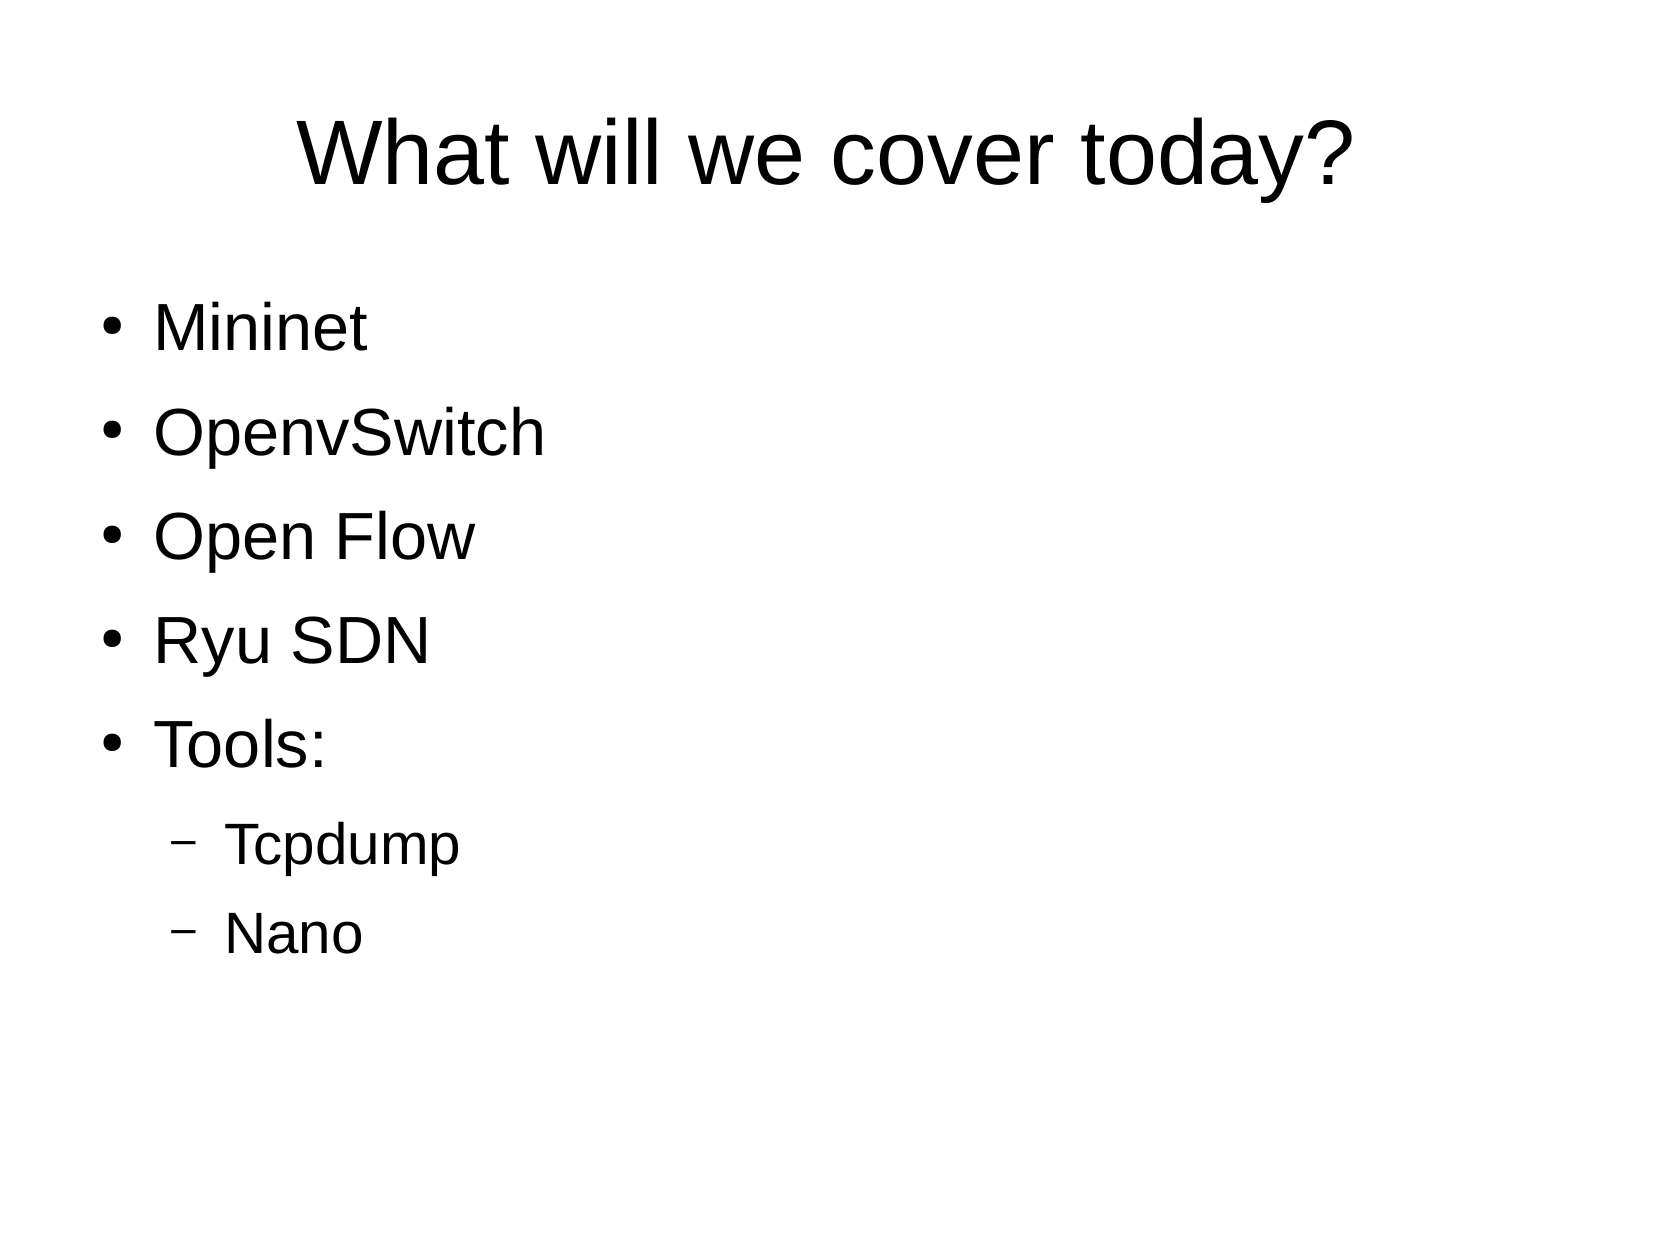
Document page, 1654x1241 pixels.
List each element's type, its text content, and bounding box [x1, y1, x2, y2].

title What will we cover today? [82, 49, 1571, 257]
list Mininet OpenvSwitch Open Flow Ryu SDN Tools: Tcpdump Nano [82, 290, 1571, 1010]
